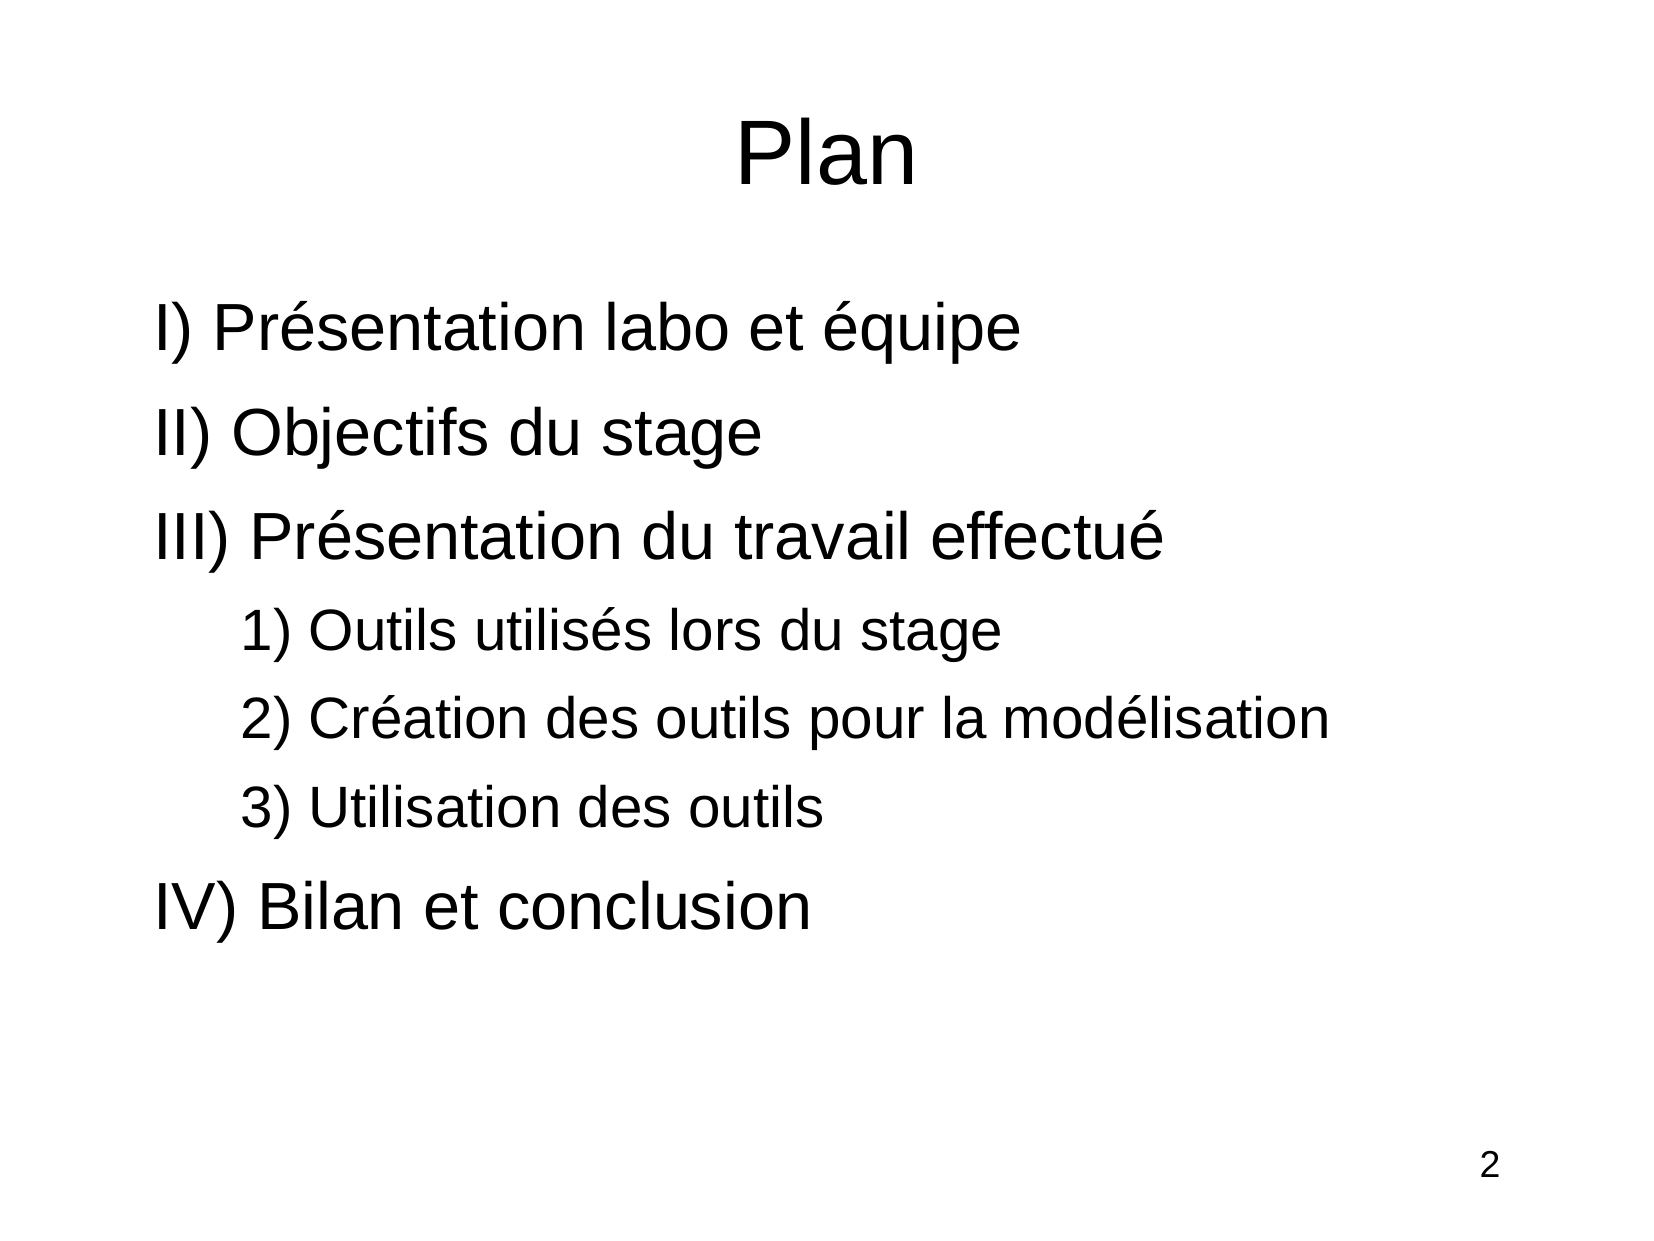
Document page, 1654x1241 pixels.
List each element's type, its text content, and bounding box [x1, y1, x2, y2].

title Plan [82, 49, 1571, 257]
list I) Présentation labo et équipe II) Objectifs du stage III) Présentation du travail effectué 1) Outils utilisés lors du stage 2) Création des outils pour la modélisation 3) Utilisation des outils IV) Bilan et conclusion [82, 290, 1571, 1010]
